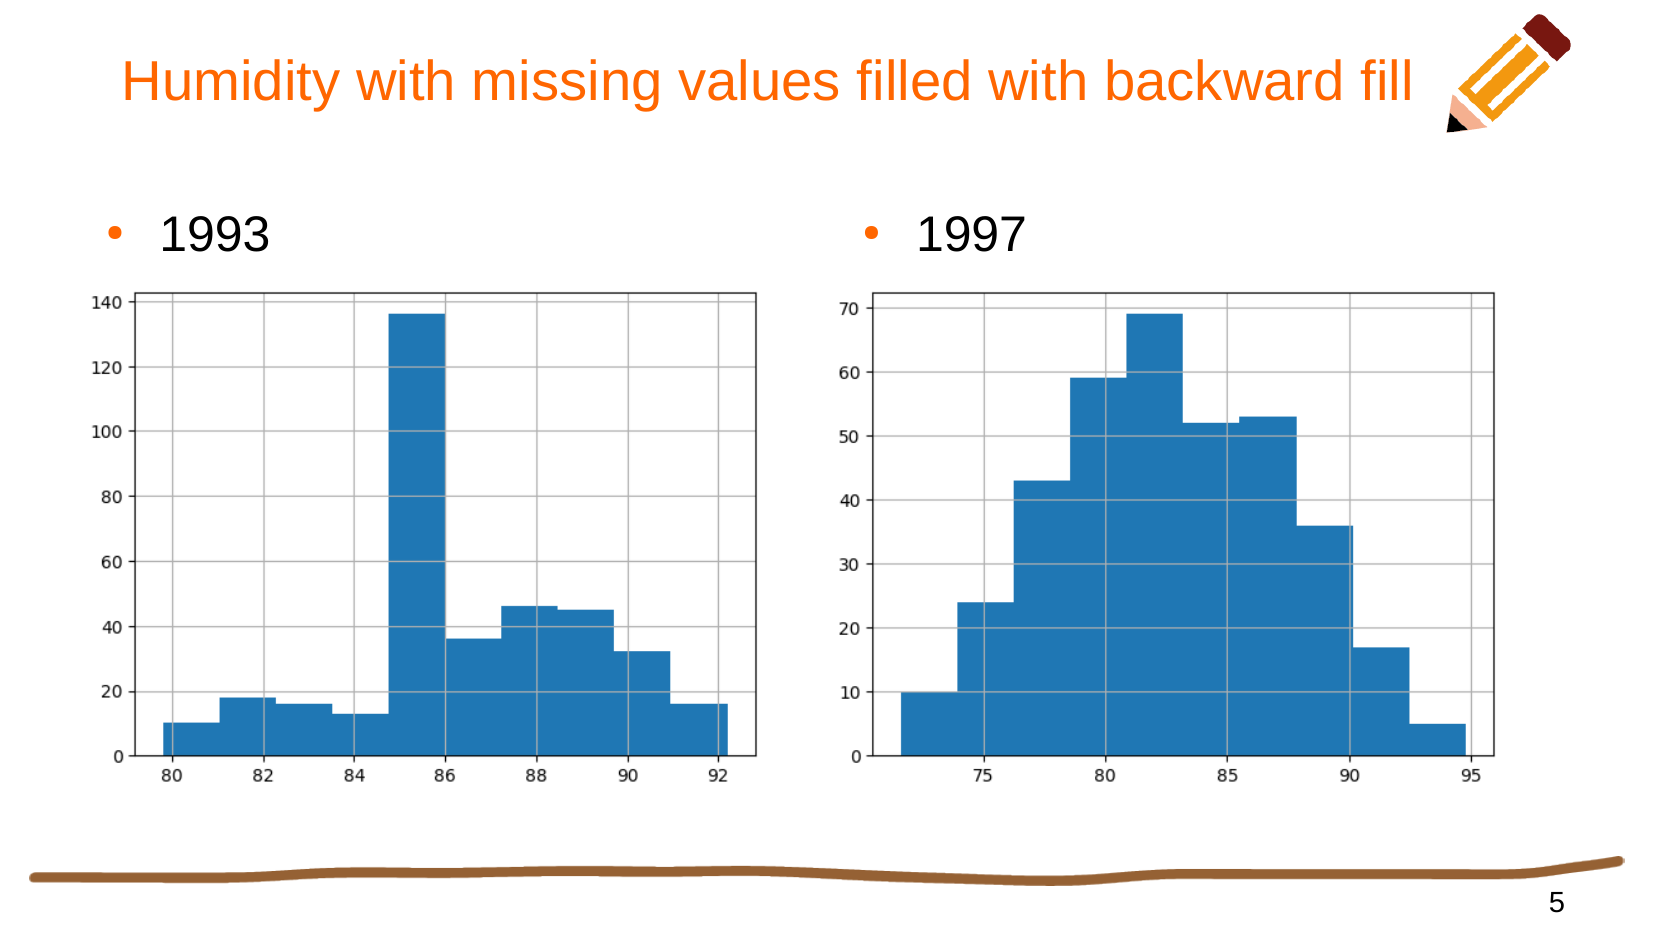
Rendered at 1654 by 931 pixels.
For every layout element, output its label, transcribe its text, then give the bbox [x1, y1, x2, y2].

list 1997 [845, 206, 1566, 266]
list 1993 [88, 206, 809, 266]
title Humidity with missing values filled with backward fill [88, 29, 1447, 133]
picture [826, 280, 1506, 798]
picture [1446, 14, 1571, 133]
picture [29, 856, 1625, 886]
picture [77, 280, 768, 798]
